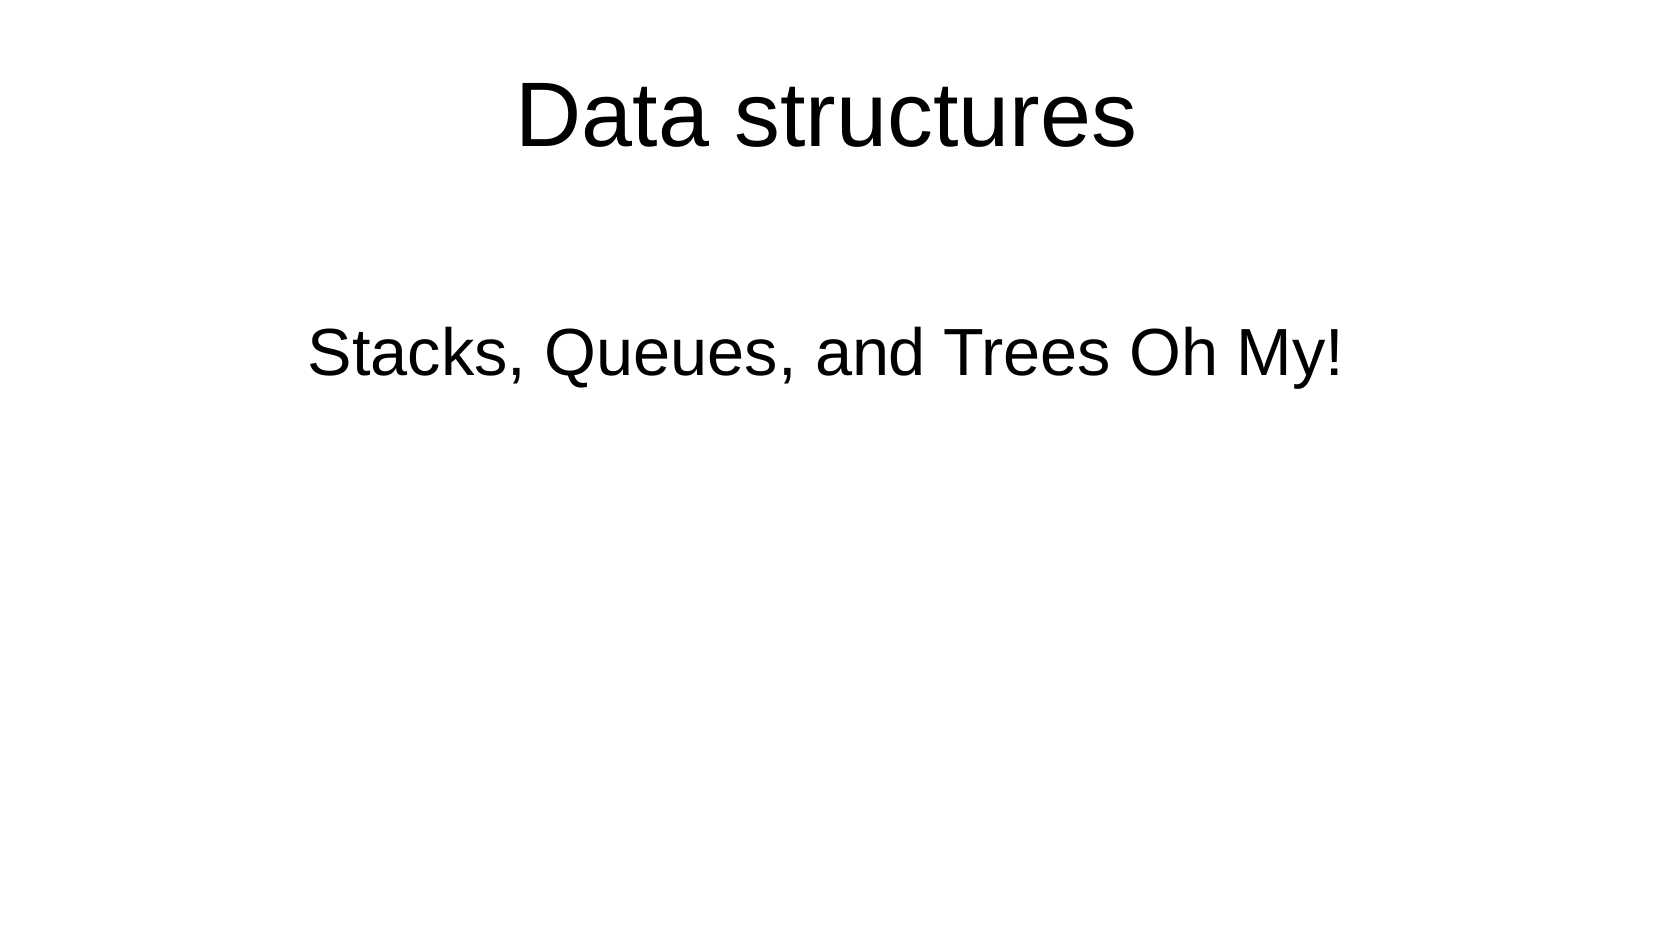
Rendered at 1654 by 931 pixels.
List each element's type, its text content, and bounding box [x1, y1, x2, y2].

list Stacks, Queues, and Trees Oh My! [236, 210, 1654, 751]
title Data structures [82, 37, 1571, 193]
